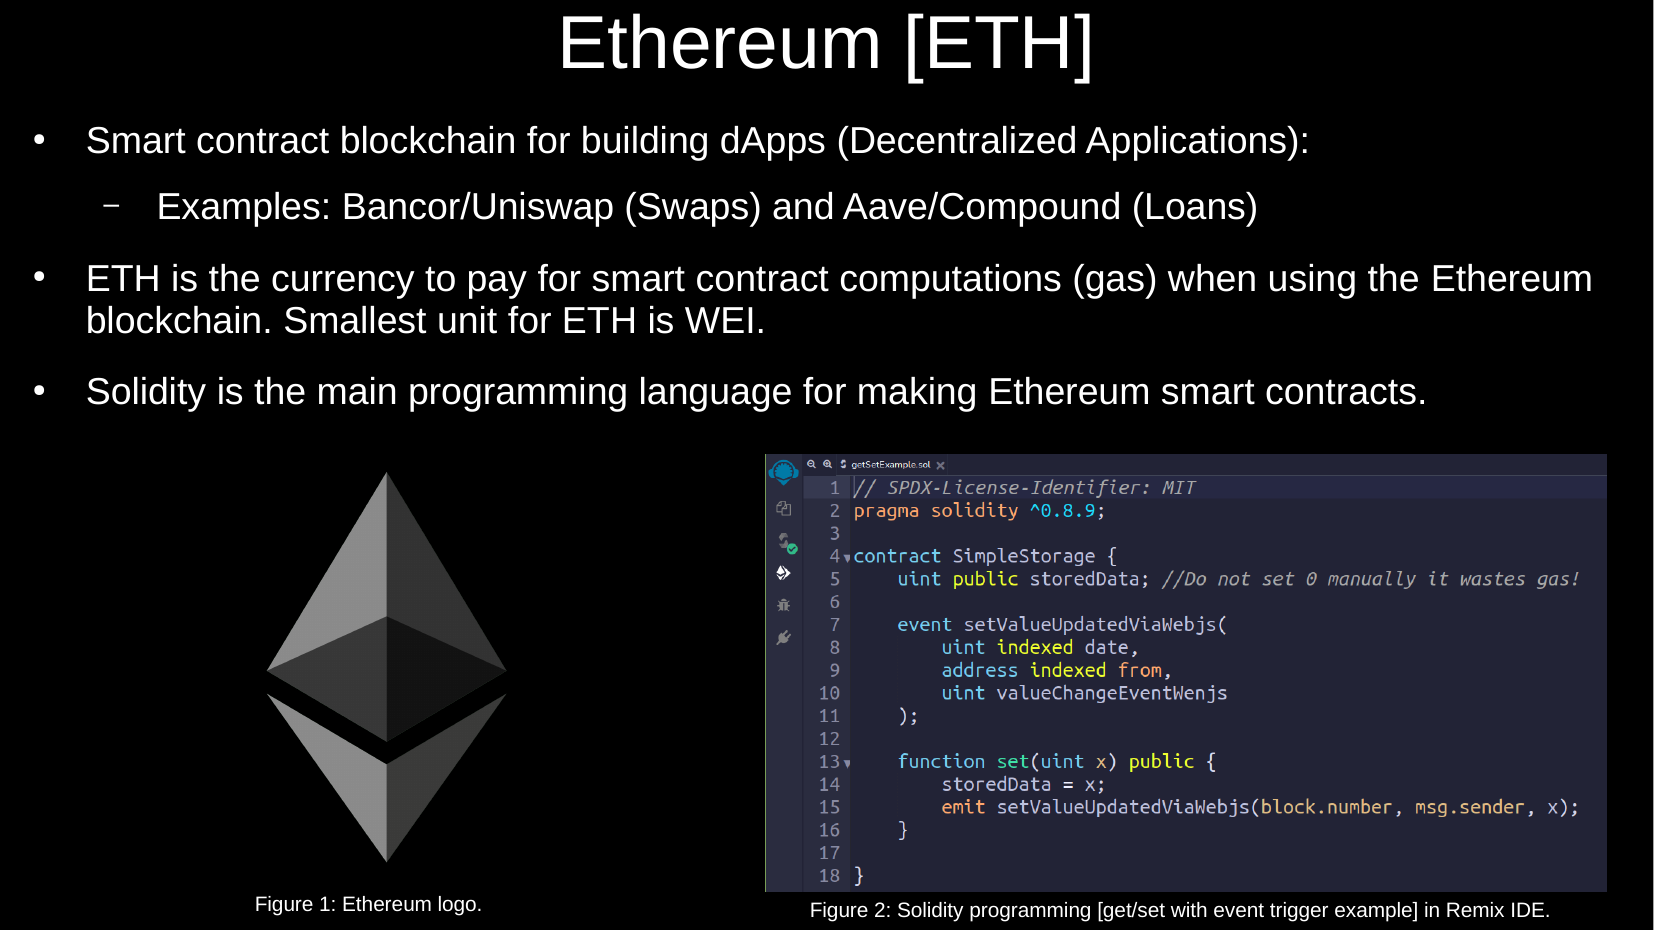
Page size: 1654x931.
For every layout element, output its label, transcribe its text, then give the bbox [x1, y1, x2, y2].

title Ethereum [ETH] [82, 0, 1571, 120]
list Smart contract blockchain for building dApps (Decentralized Applications): Examples: Bancor/Uniswap (Swaps) and Aave/Compound (Loans) ETH is the currency to pay for smart contract computations (gas) when using the Ethereum blockchain. Smallest unit for ETH is WEI. Solidity is the main programming language for making Ethereum smart contracts. [15, 120, 1636, 901]
picture [0, 374, 1607, 931]
text_box Figure 2: Solidity programming [get/set with event trigger example] in Remix IDE. [795, 891, 1621, 931]
text_box Figure 1: Ethereum logo. [240, 885, 560, 931]
